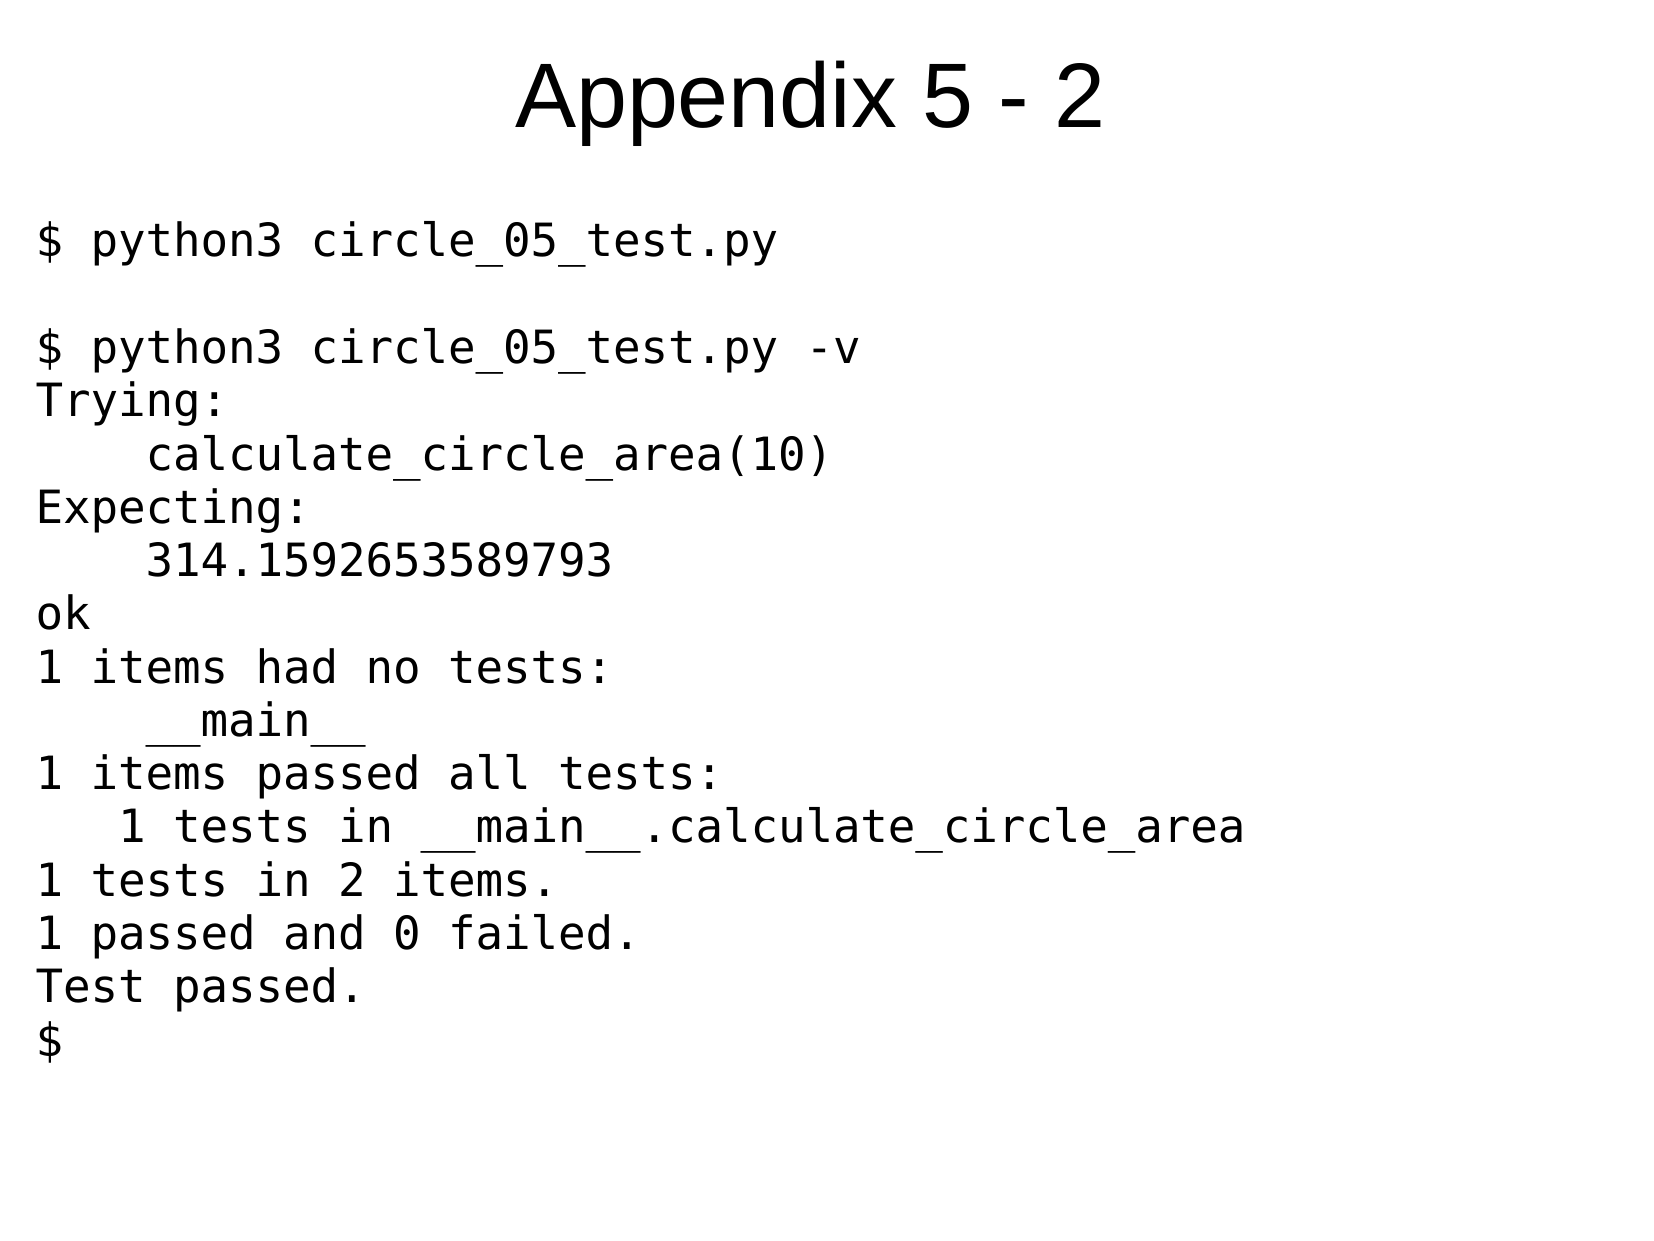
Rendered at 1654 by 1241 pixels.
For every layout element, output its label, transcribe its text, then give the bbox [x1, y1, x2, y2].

title Appendix 5 - 2 [66, 31, 1555, 159]
title $ python3 circle_05_test.py $ python3 circle_05_test.py -v Trying: calculate_circle_area(10) Expecting: 314.1592653589793 ok 1 items had no tests: __main__ 1 items passed all tests: 1 tests in __main__.calculate_circle_area 1 tests in 2 items. 1 passed and 0 failed. Test passed. $ [35, 214, 1524, 1067]
